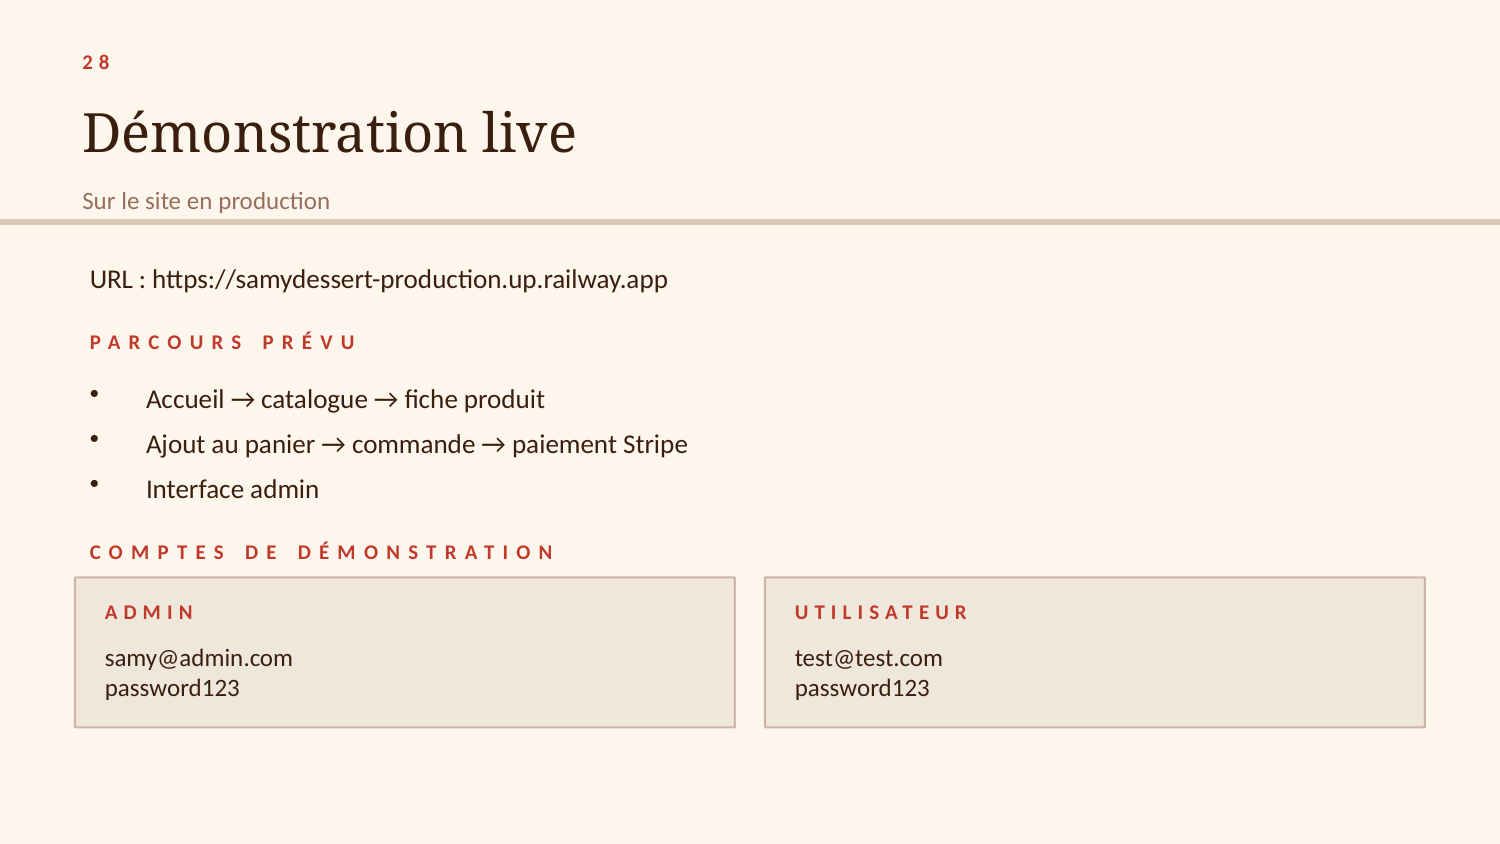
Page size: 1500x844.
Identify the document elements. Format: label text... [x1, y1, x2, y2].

text_box 28 [67, 41, 218, 80]
text_box ADMIN [89, 592, 720, 630]
text_box COMPTES DE DÉMONSTRATION [74, 532, 825, 570]
text_box UTILISATEUR [779, 592, 1410, 630]
text_box [764, 577, 1425, 728]
text_box samy@admin.com password123 [89, 634, 720, 710]
text_box [0, 0, 1500, 225]
text_box test@test.com password123 [779, 634, 1410, 710]
text_box Sur le site en production [67, 176, 1433, 222]
text_box Démonstration live [67, 82, 1433, 176]
text_box URL : https://samydessert-production.up.railway.app [74, 247, 1425, 308]
text_box [74, 577, 735, 728]
text_box PARCOURS PRÉVU [74, 322, 825, 360]
text_box Accueil → catalogue → fiche produit Ajout au panier → commande → paiement Stripe Interface admin [74, 367, 1425, 518]
